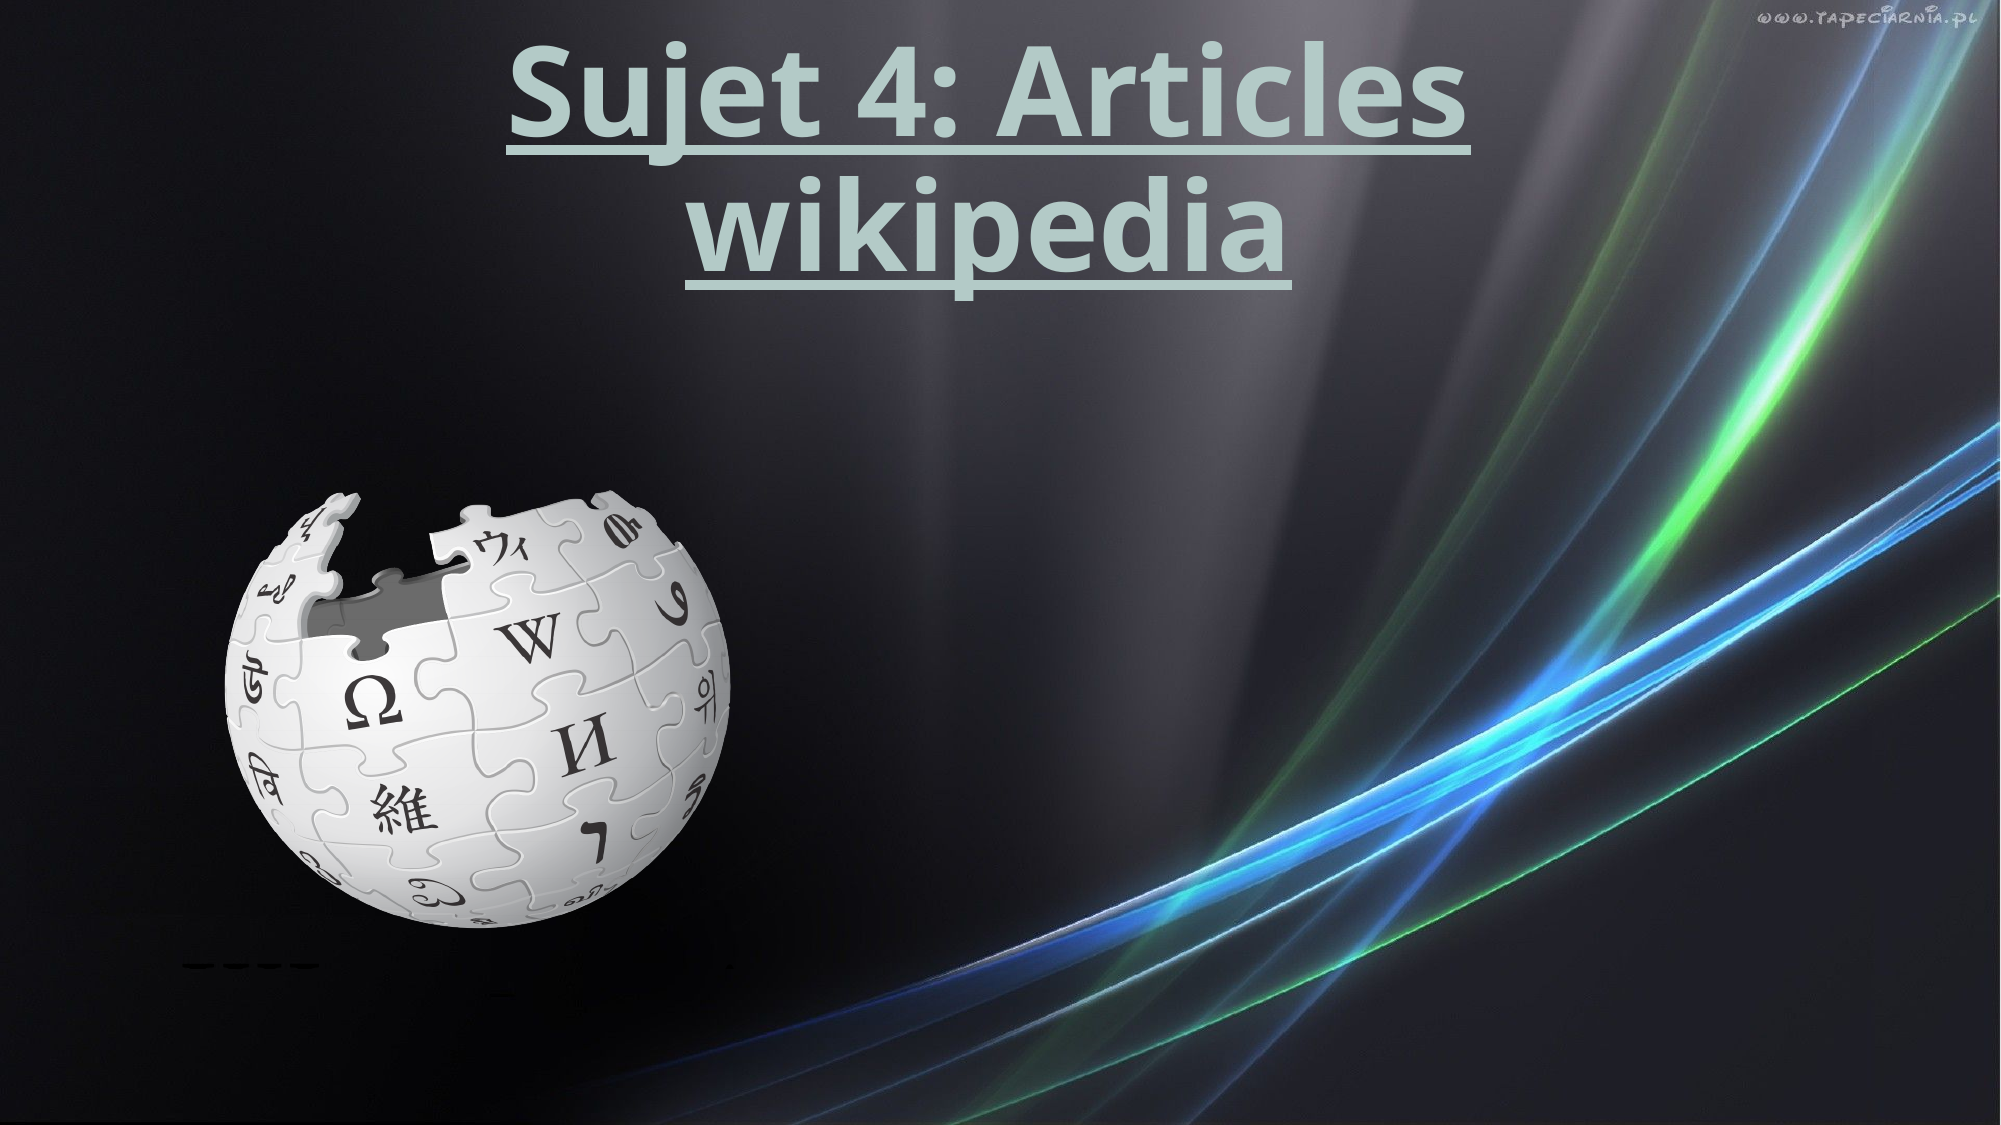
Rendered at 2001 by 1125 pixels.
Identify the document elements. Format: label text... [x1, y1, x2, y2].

picture [0, 0, 2001, 1125]
title Sujet 4: Articles wikipedia [238, 64, 1739, 456]
